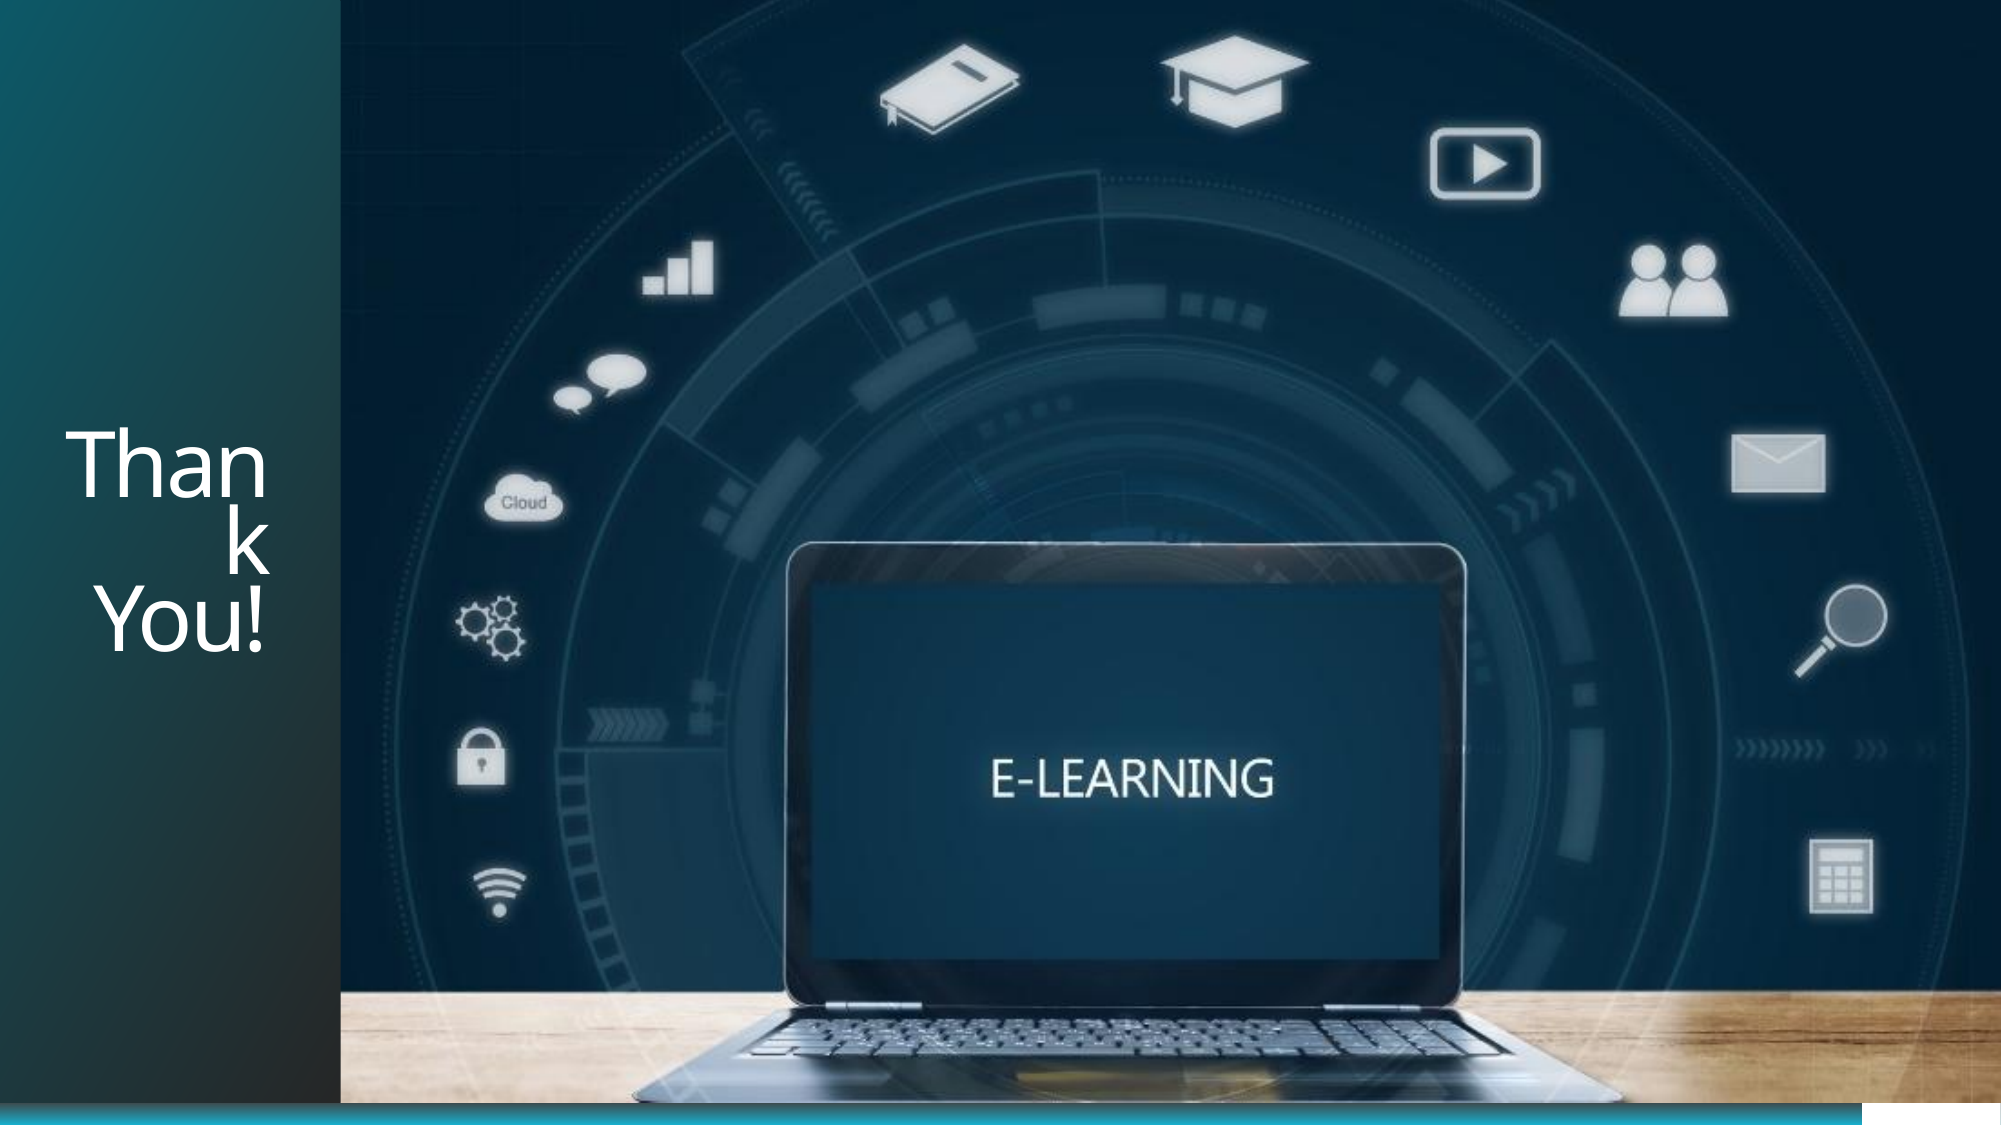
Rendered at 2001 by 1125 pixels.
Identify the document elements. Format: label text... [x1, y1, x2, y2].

picture [340, 0, 2000, 1103]
title Thank You! [0, 0, 340, 1103]
